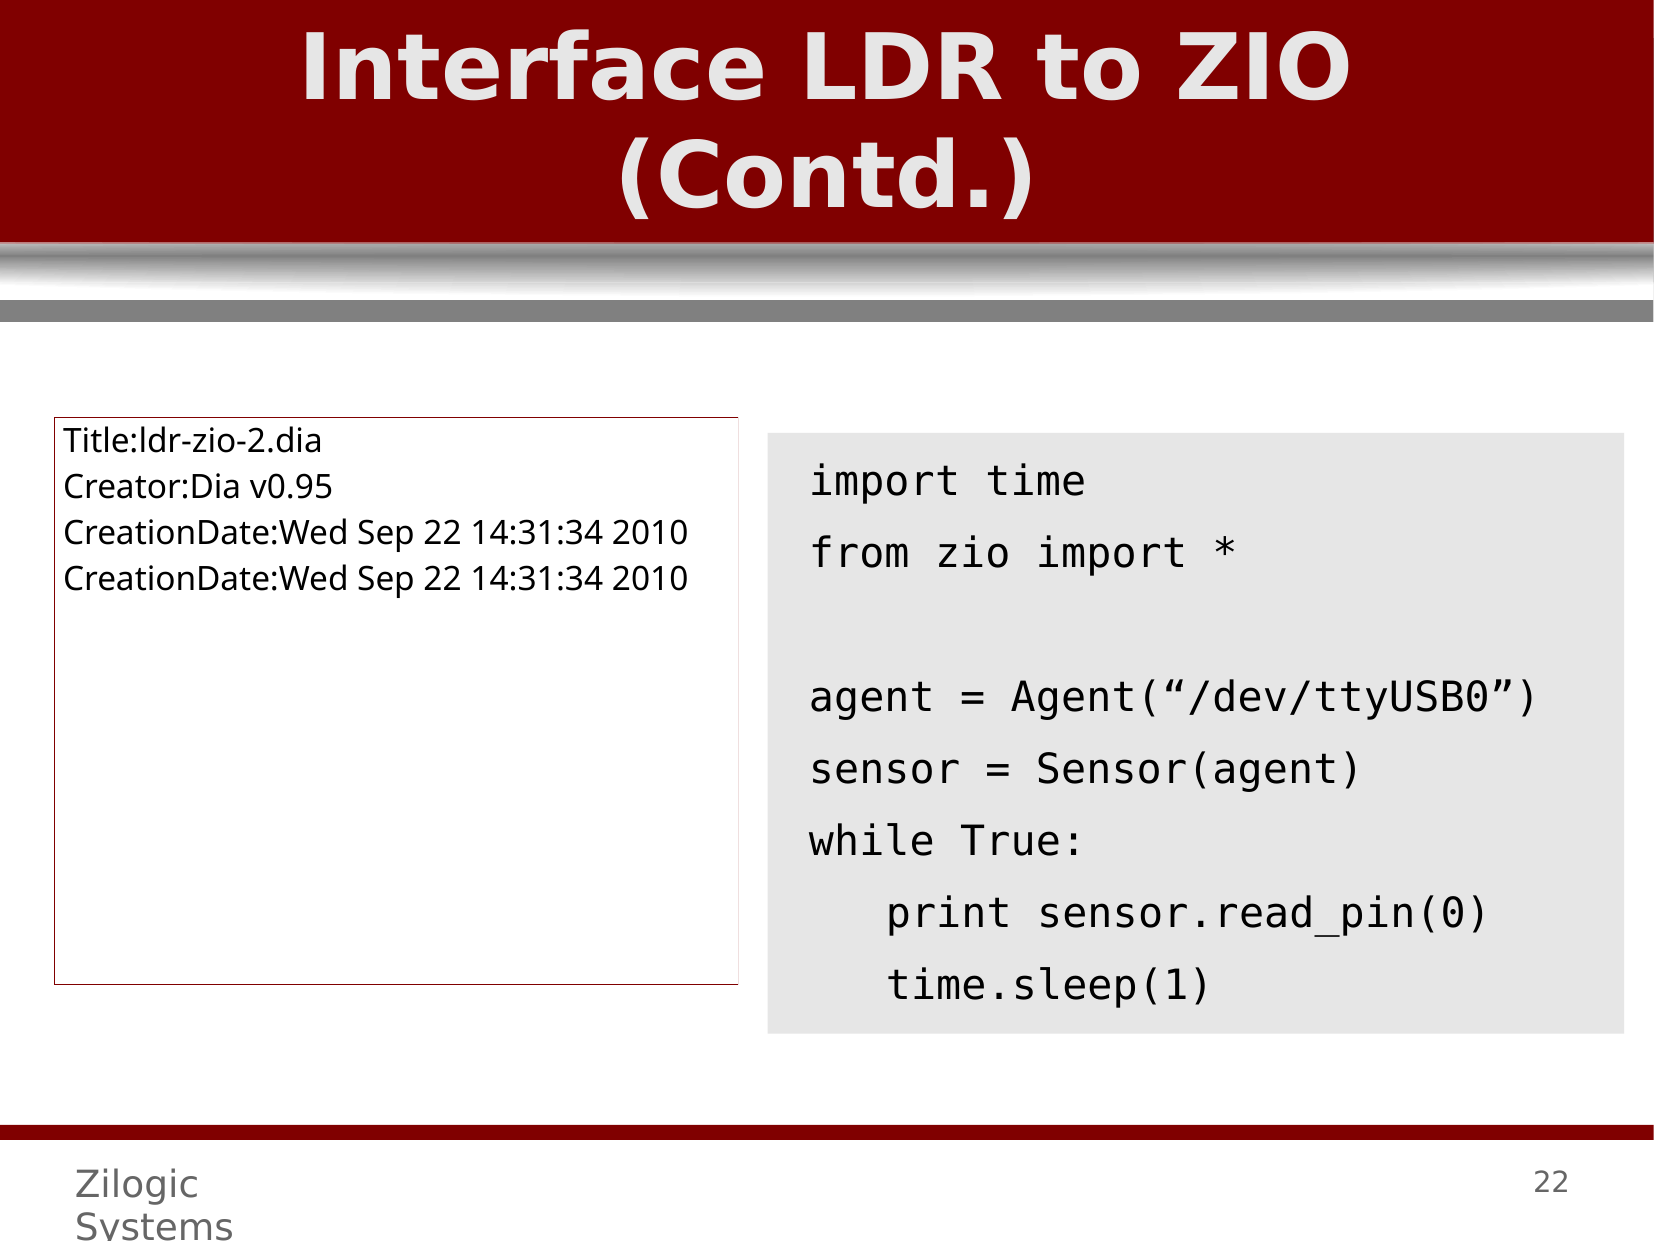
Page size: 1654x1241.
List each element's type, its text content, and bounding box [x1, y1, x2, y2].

title Interface LDR to ZIO (Contd.) [82, 18, 1571, 226]
picture [52, 414, 739, 985]
list import time from zio import * agent = Agent(“/dev/ttyUSB0”) sensor = Sensor(agent) while True: print sensor.read_pin(0) time.sleep(1) [767, 432, 1625, 1034]
